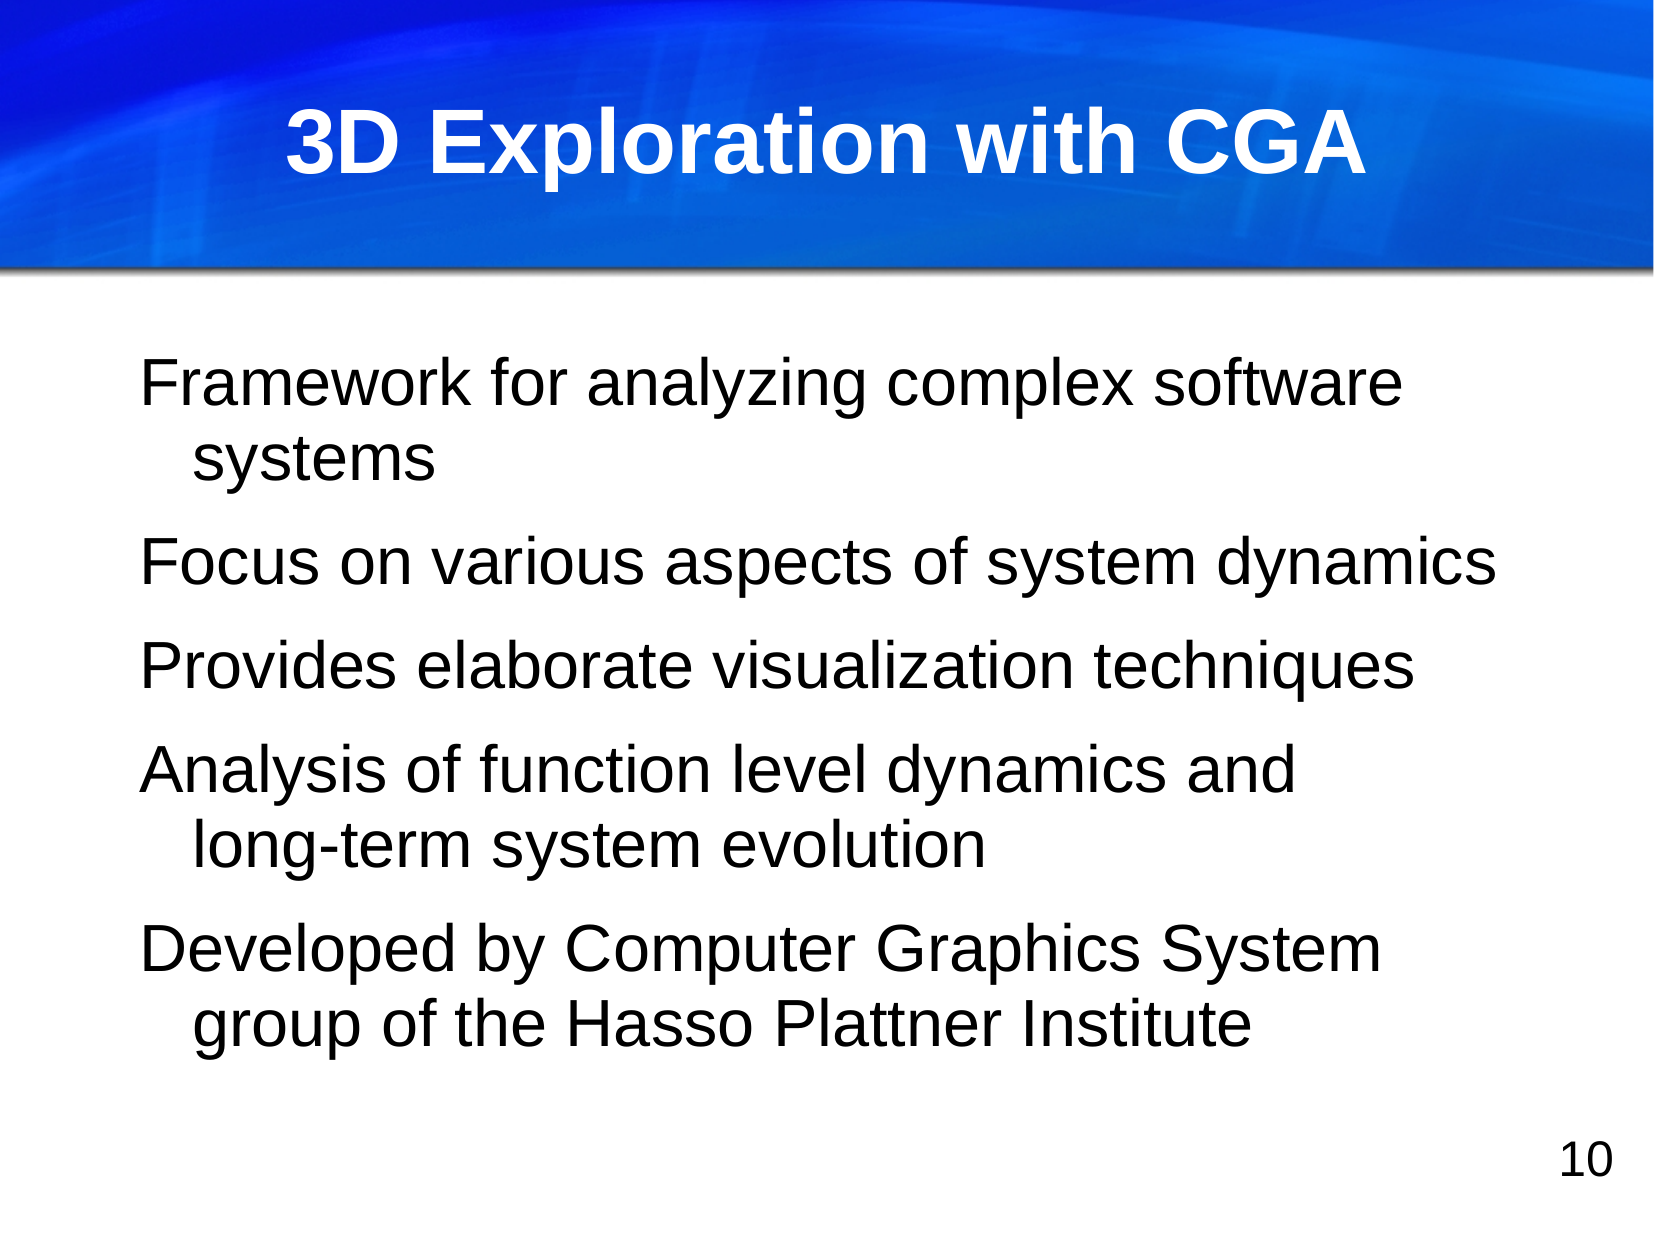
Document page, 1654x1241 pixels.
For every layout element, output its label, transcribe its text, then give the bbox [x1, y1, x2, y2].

list Framework for analyzing complex software systems Focus on various aspects of system dynamics Provides elaborate visualization techniques Analysis of function level dynamics and long-term system evolution Developed by Computer Graphics System group of the Hasso Plattner Institute [121, 344, 1534, 1136]
picture [0, 0, 1654, 1241]
title 3D Exploration with CGA [121, 37, 1534, 246]
